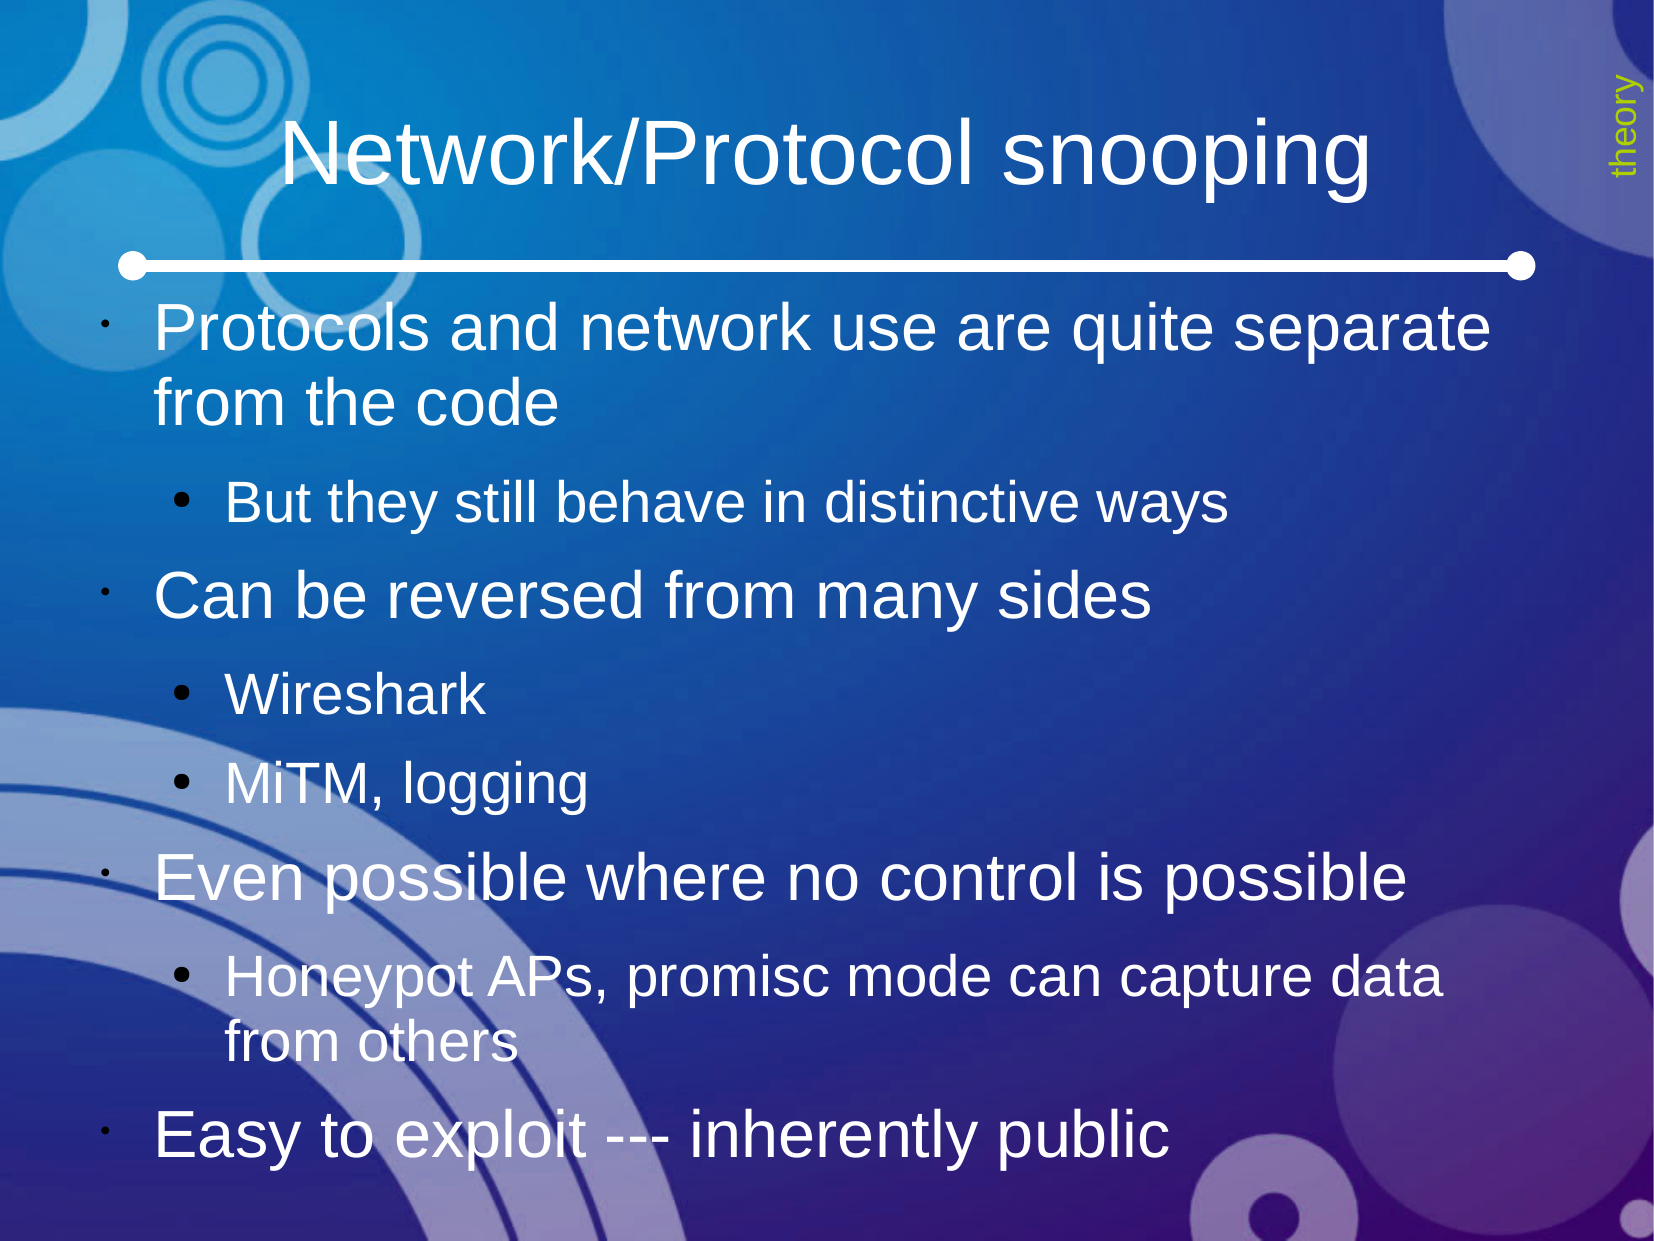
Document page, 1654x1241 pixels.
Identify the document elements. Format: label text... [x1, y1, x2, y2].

picture [0, 0, 1654, 1241]
list Protocols and network use are quite separate from the code But they still behave in distinctive ways Can be reversed from many sides Wireshark MiTM, logging Even possible where no control is possible Honeypot APs, promisc mode can capture data from others Easy to exploit --- inherently public [82, 290, 1571, 1173]
title Network/Protocol snooping [82, 56, 1571, 250]
